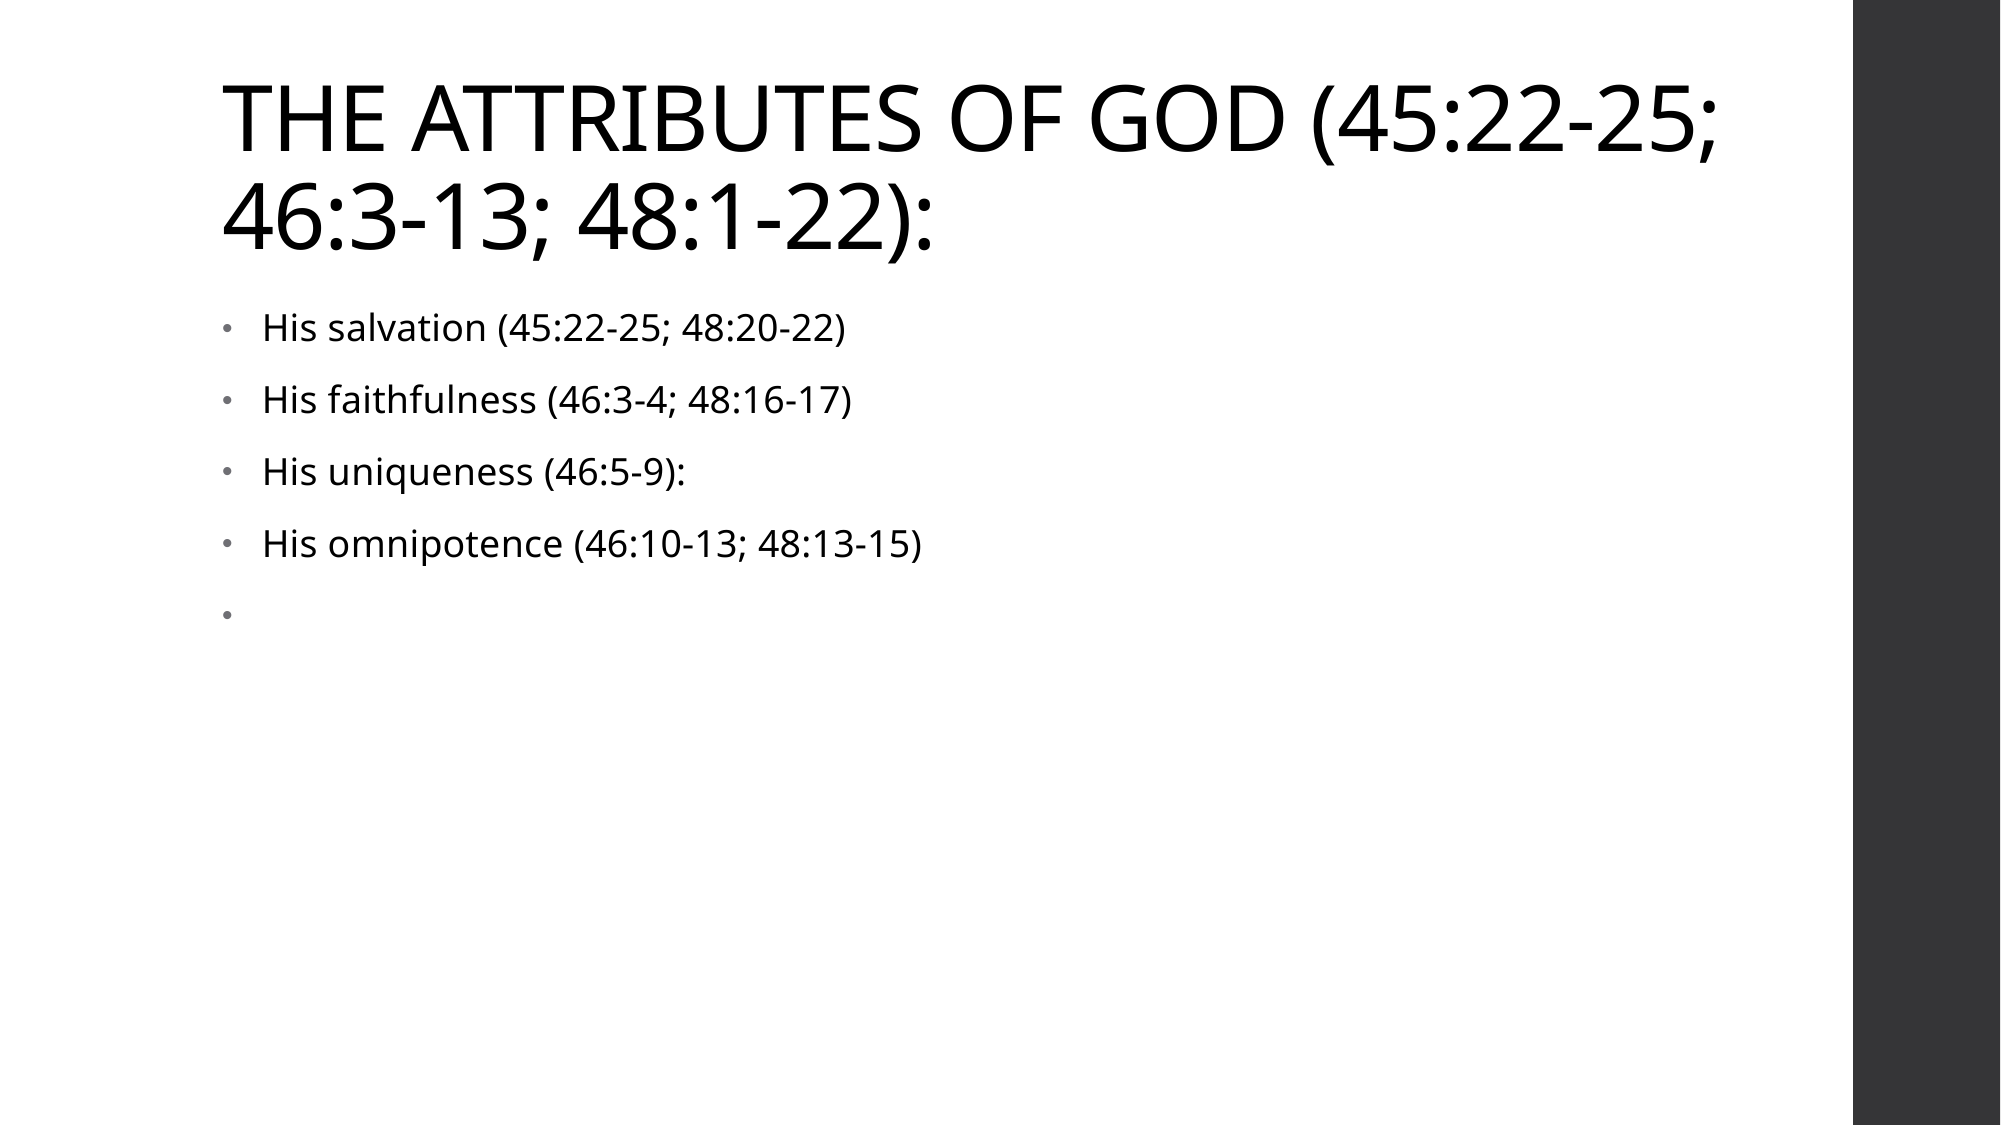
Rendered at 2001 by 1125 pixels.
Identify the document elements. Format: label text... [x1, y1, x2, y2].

title THE ATTRIBUTES OF GOD (45:22-25; 46:3-13; 48:1-22): [206, 60, 1797, 278]
list His salvation (45:22-25; 48:20-22) His faithfulness (46:3-4; 48:16-17) His uniqueness (46:5-9): His omnipotence (46:10-13; 48:13-15) [206, 299, 1617, 1014]
